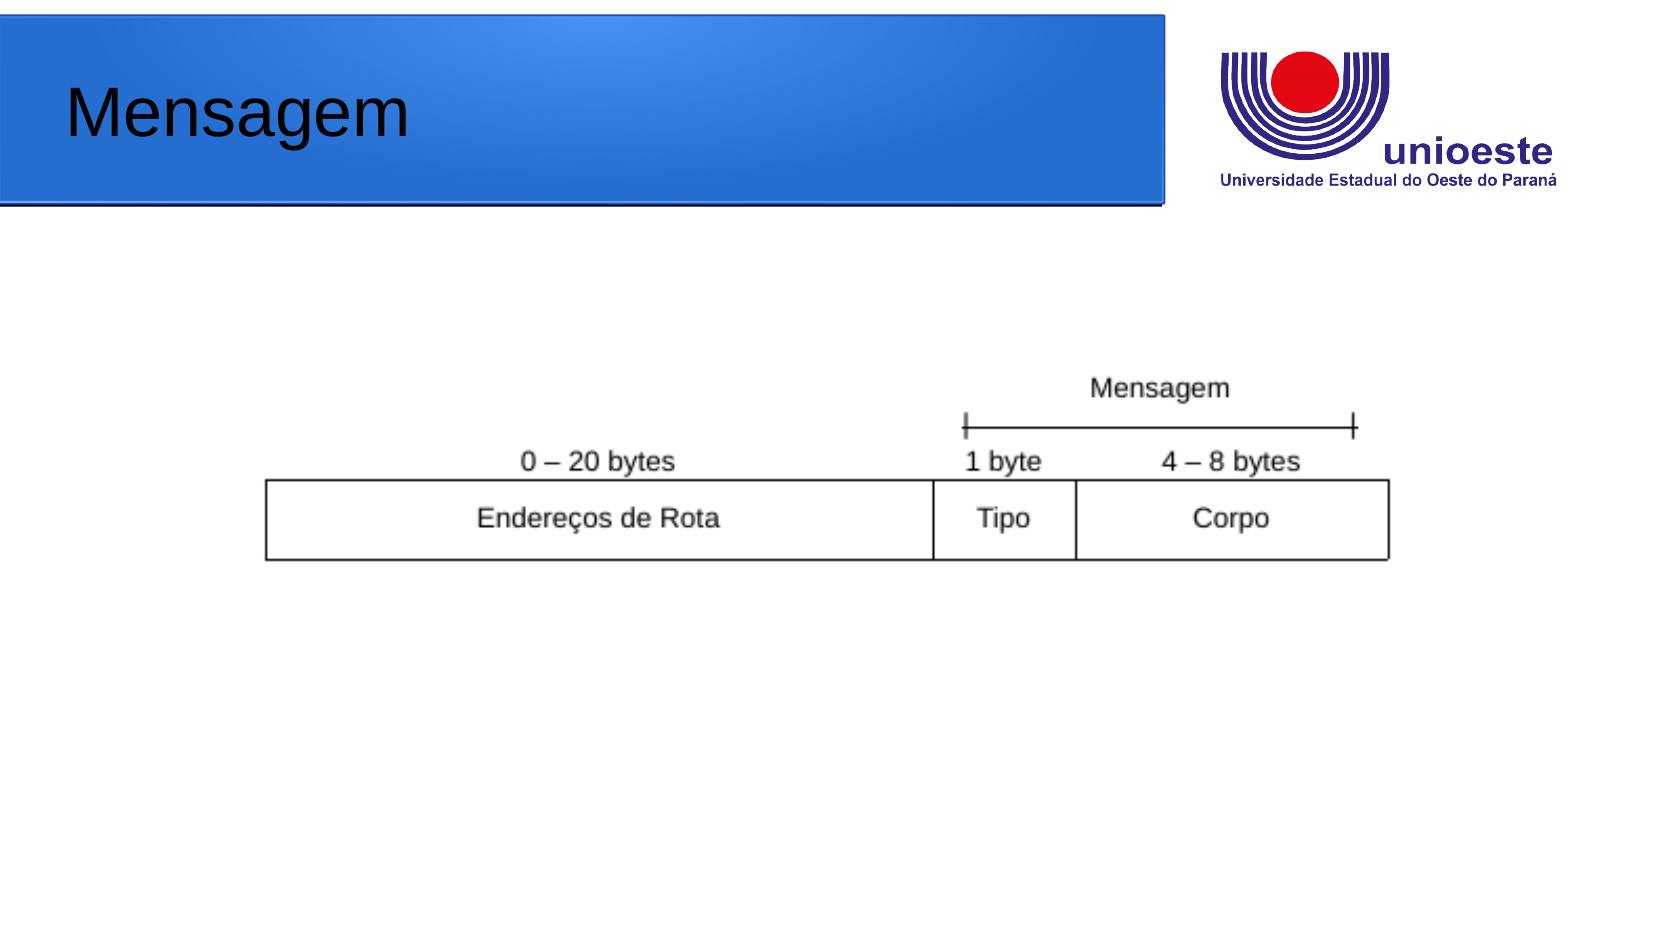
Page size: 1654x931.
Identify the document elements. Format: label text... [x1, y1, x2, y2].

title Mensagem [64, 42, 1117, 183]
picture [251, 358, 1403, 573]
picture [1169, 19, 1601, 201]
